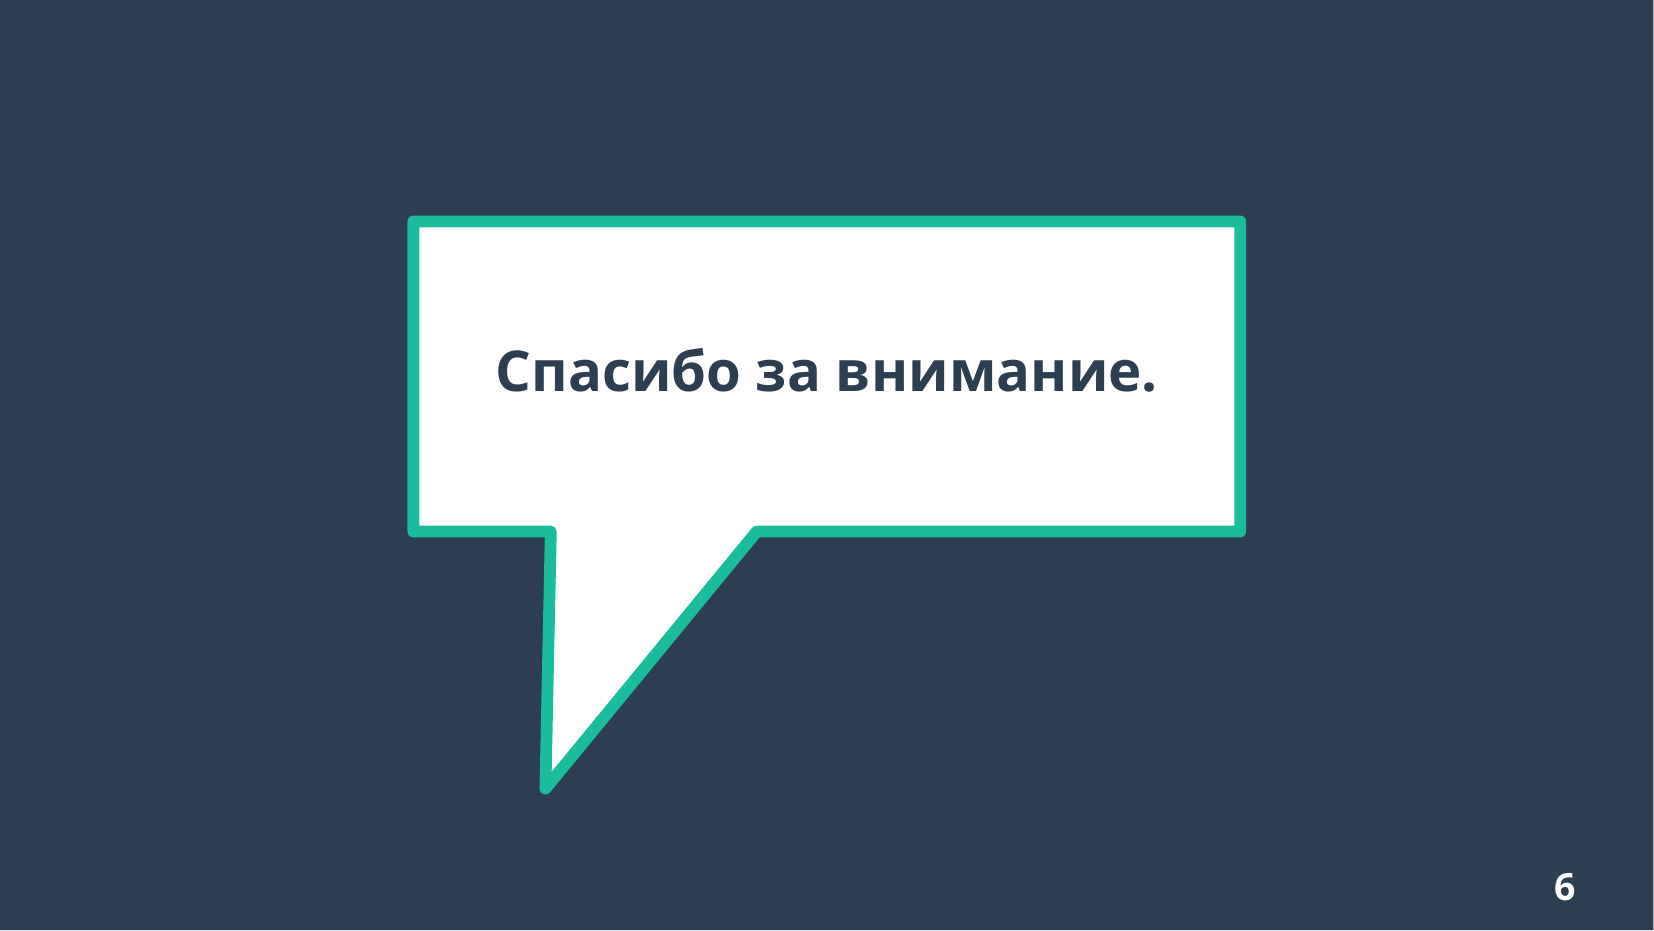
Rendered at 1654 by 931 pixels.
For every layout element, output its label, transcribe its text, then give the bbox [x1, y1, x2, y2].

title Спасибо за внимание. [442, 236, 1211, 502]
